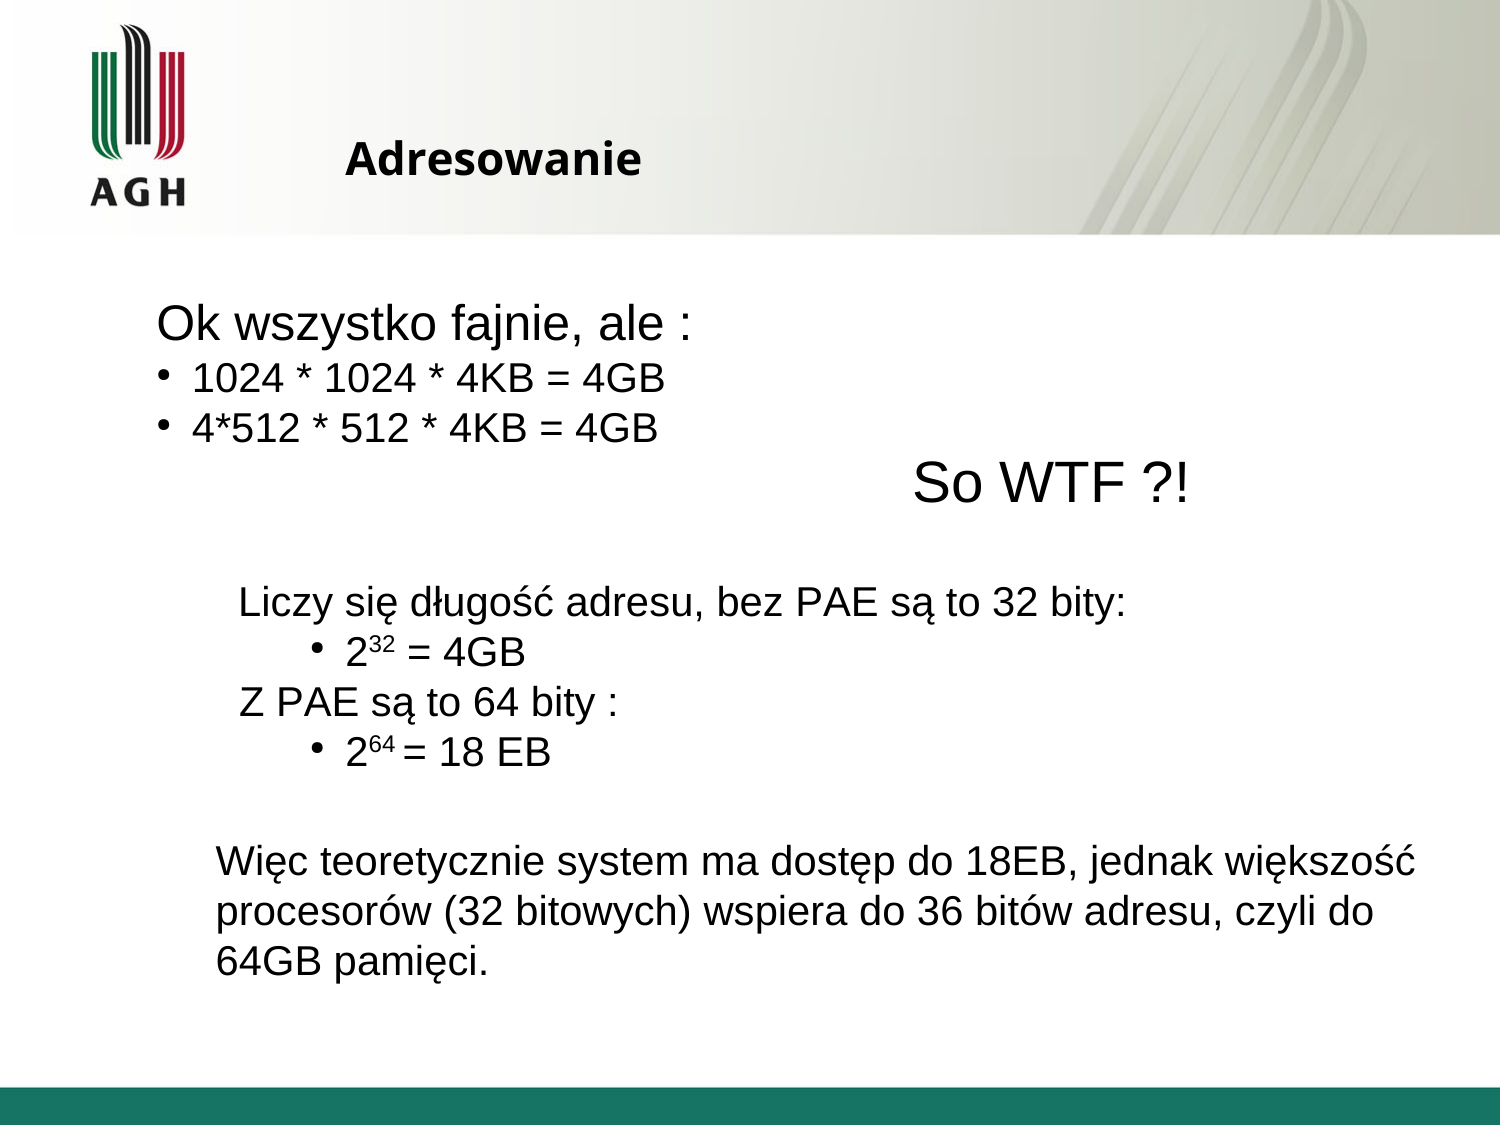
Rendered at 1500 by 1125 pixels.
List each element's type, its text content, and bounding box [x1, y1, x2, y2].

picture [0, 0, 1500, 1125]
text_box Liczy się długość adresu, bez PAE są to 32 bity: 232 = 4GB Z PAE są to 64 bity : 264 = 18 EB [188, 566, 1394, 782]
text_box Więc teoretycznie system ma dostęp do 18EB, jednak większość procesorów (32 bitowych) wspiera do 36 bitów adresu, czyli do 64GB pamięci. [200, 826, 1453, 992]
text_box So WTF ?! [897, 437, 1406, 522]
text_box Ok wszystko fajnie, ale : 1024 * 1024 * 4KB = 4GB 4*512 * 512 * 4KB = 4GB [141, 283, 1418, 459]
title Adresowanie [330, 94, 1312, 221]
